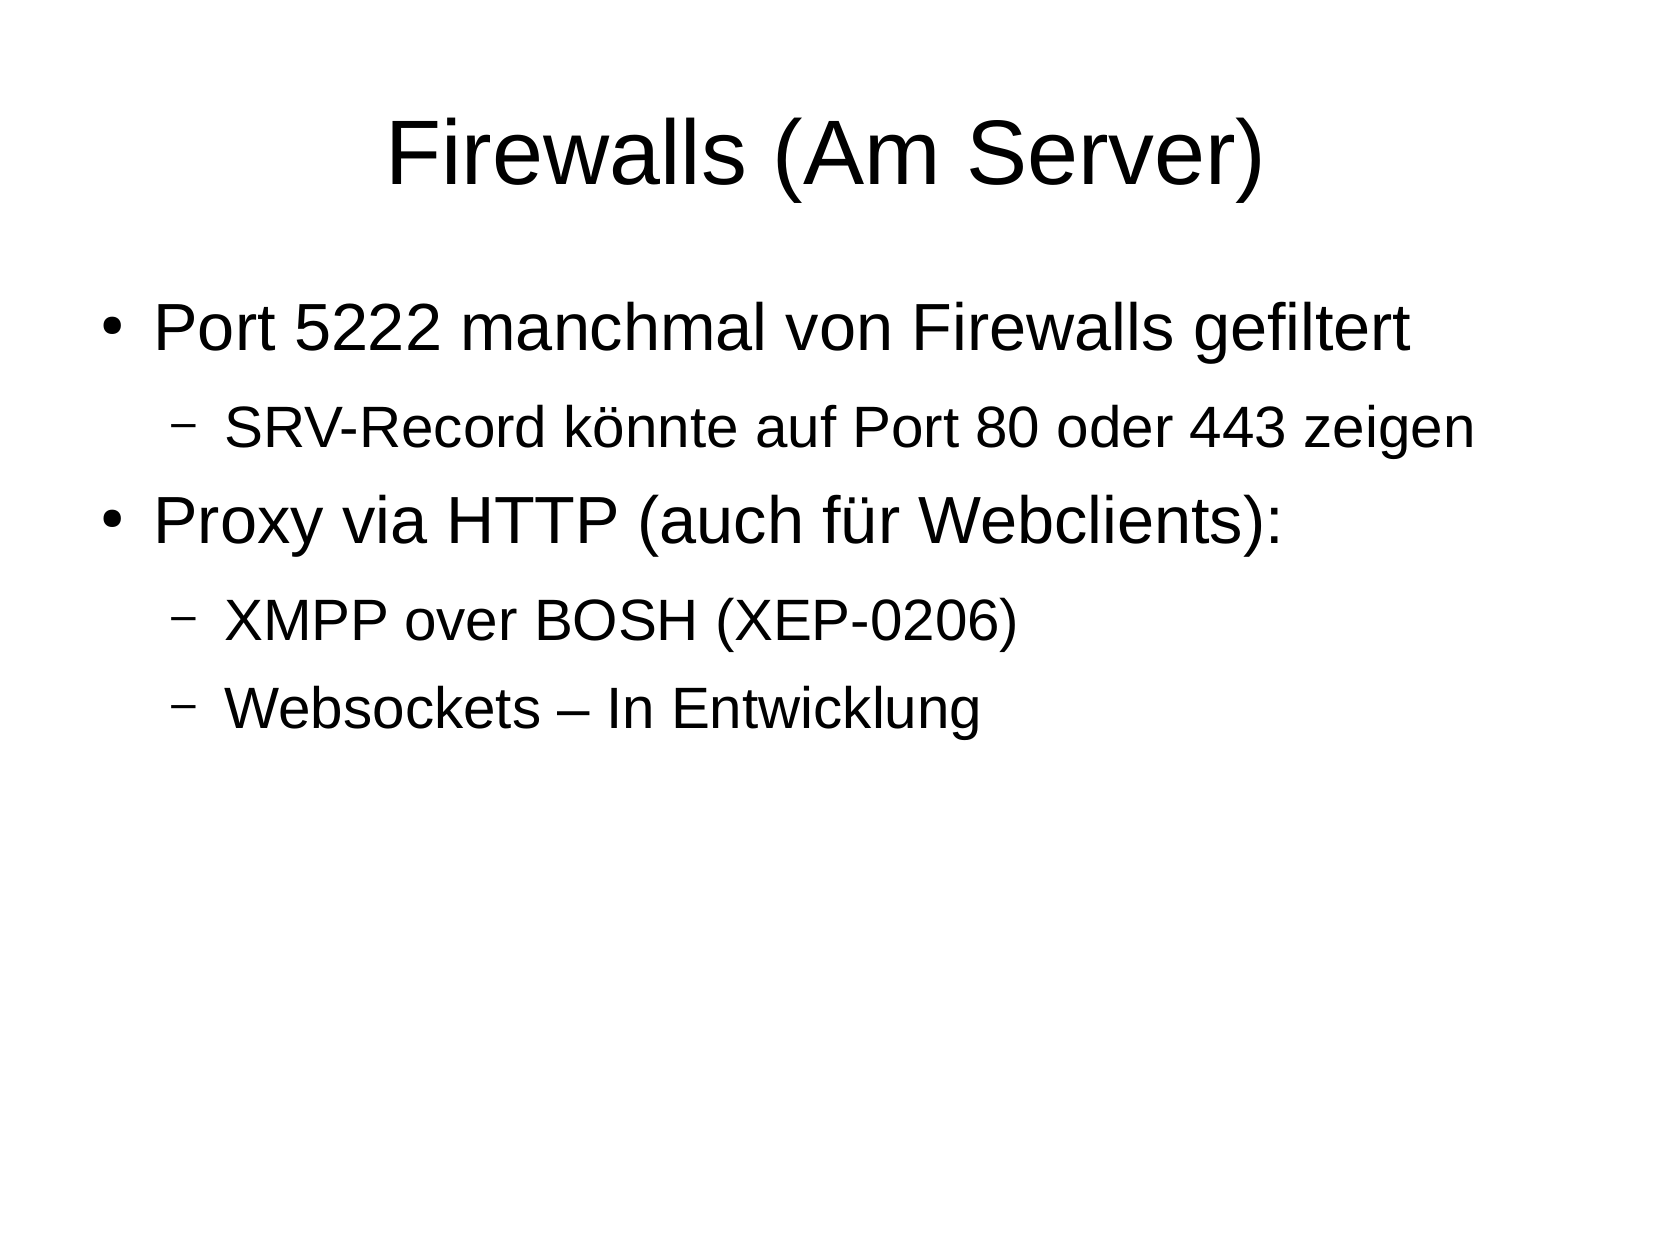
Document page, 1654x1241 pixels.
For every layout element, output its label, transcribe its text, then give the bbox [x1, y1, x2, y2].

title Firewalls (Am Server) [82, 49, 1571, 257]
list Port 5222 manchmal von Firewalls gefiltert SRV-Record könnte auf Port 80 oder 443 zeigen Proxy via HTTP (auch für Webclients): XMPP over BOSH (XEP-0206) Websockets – In Entwicklung [82, 290, 1571, 1010]
